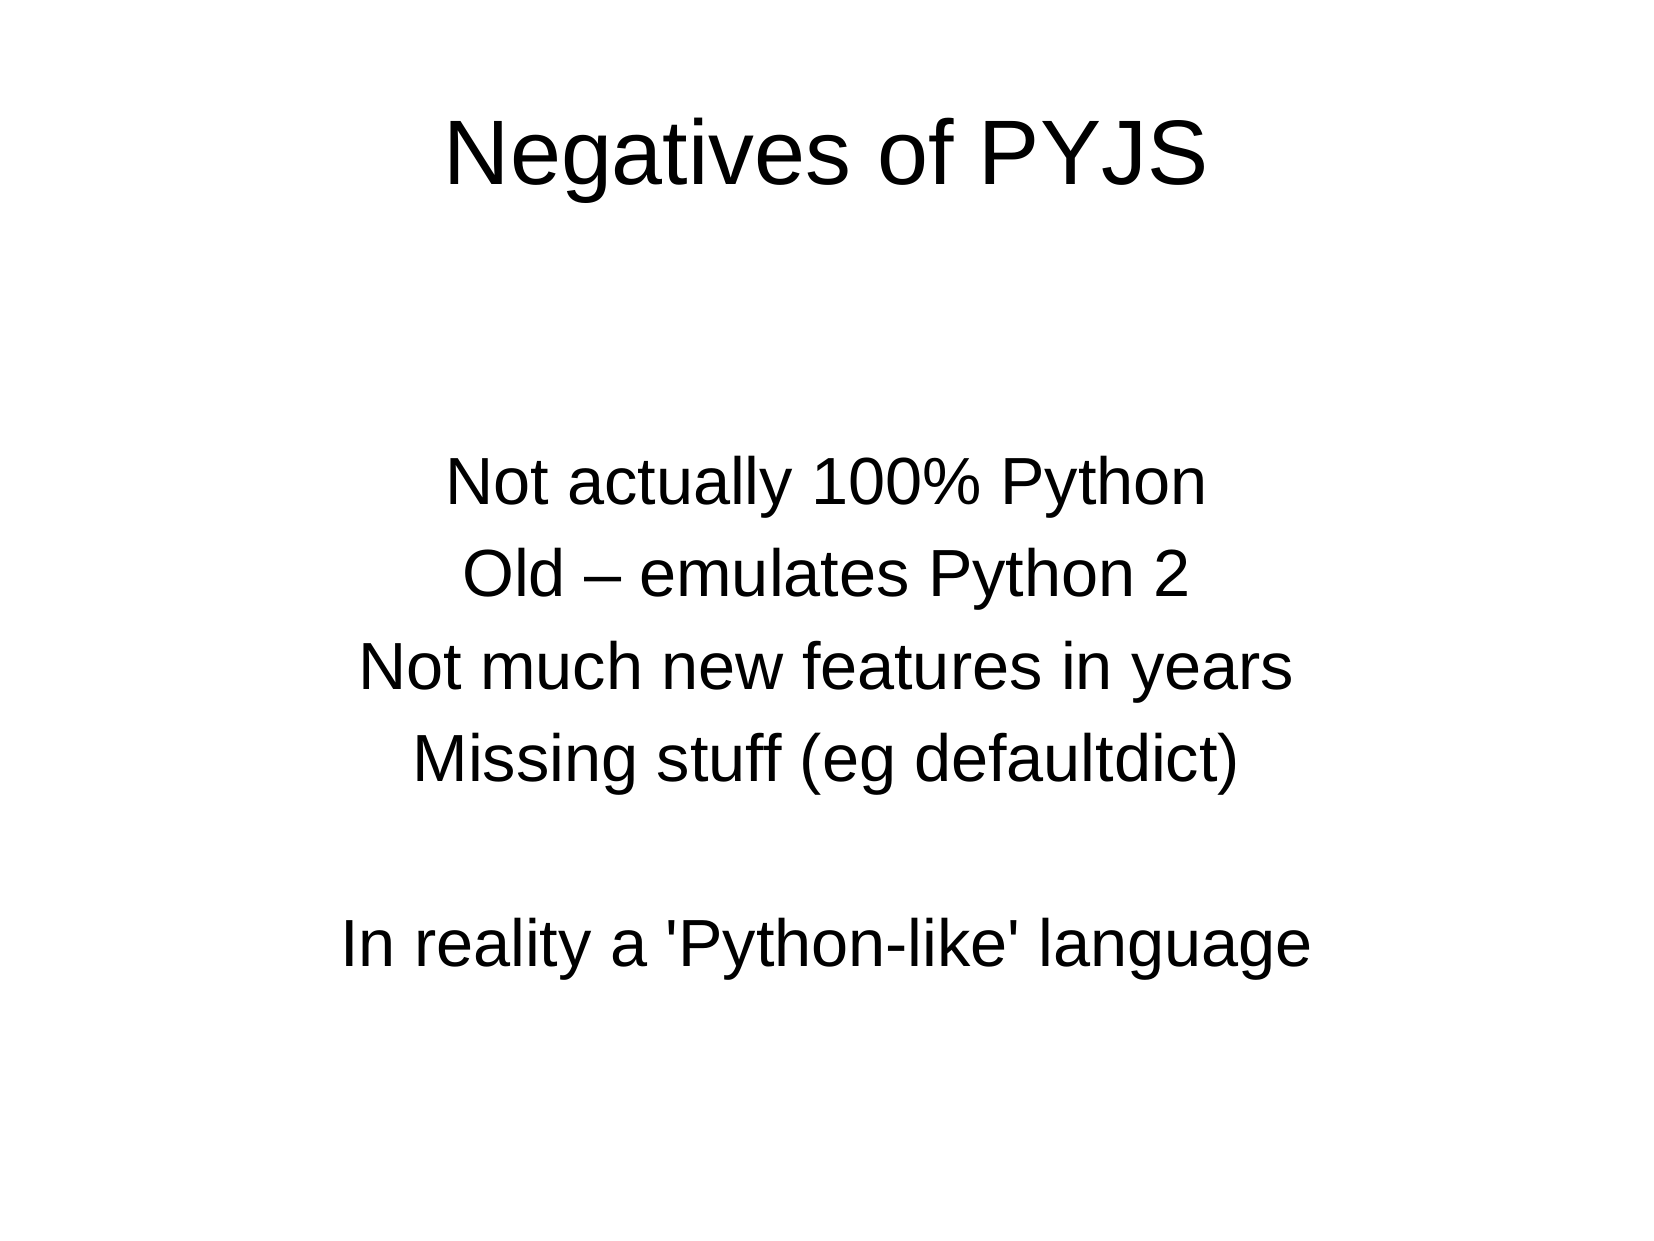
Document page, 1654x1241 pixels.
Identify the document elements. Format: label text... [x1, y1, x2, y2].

title Negatives of PYJS [82, 49, 1571, 243]
subtitle Not actually 100% Python Old – emulates Python 2 Not much new features in years Missing stuff (eg defaultdict) In reality a 'Python-like' language [82, 243, 1571, 1182]
